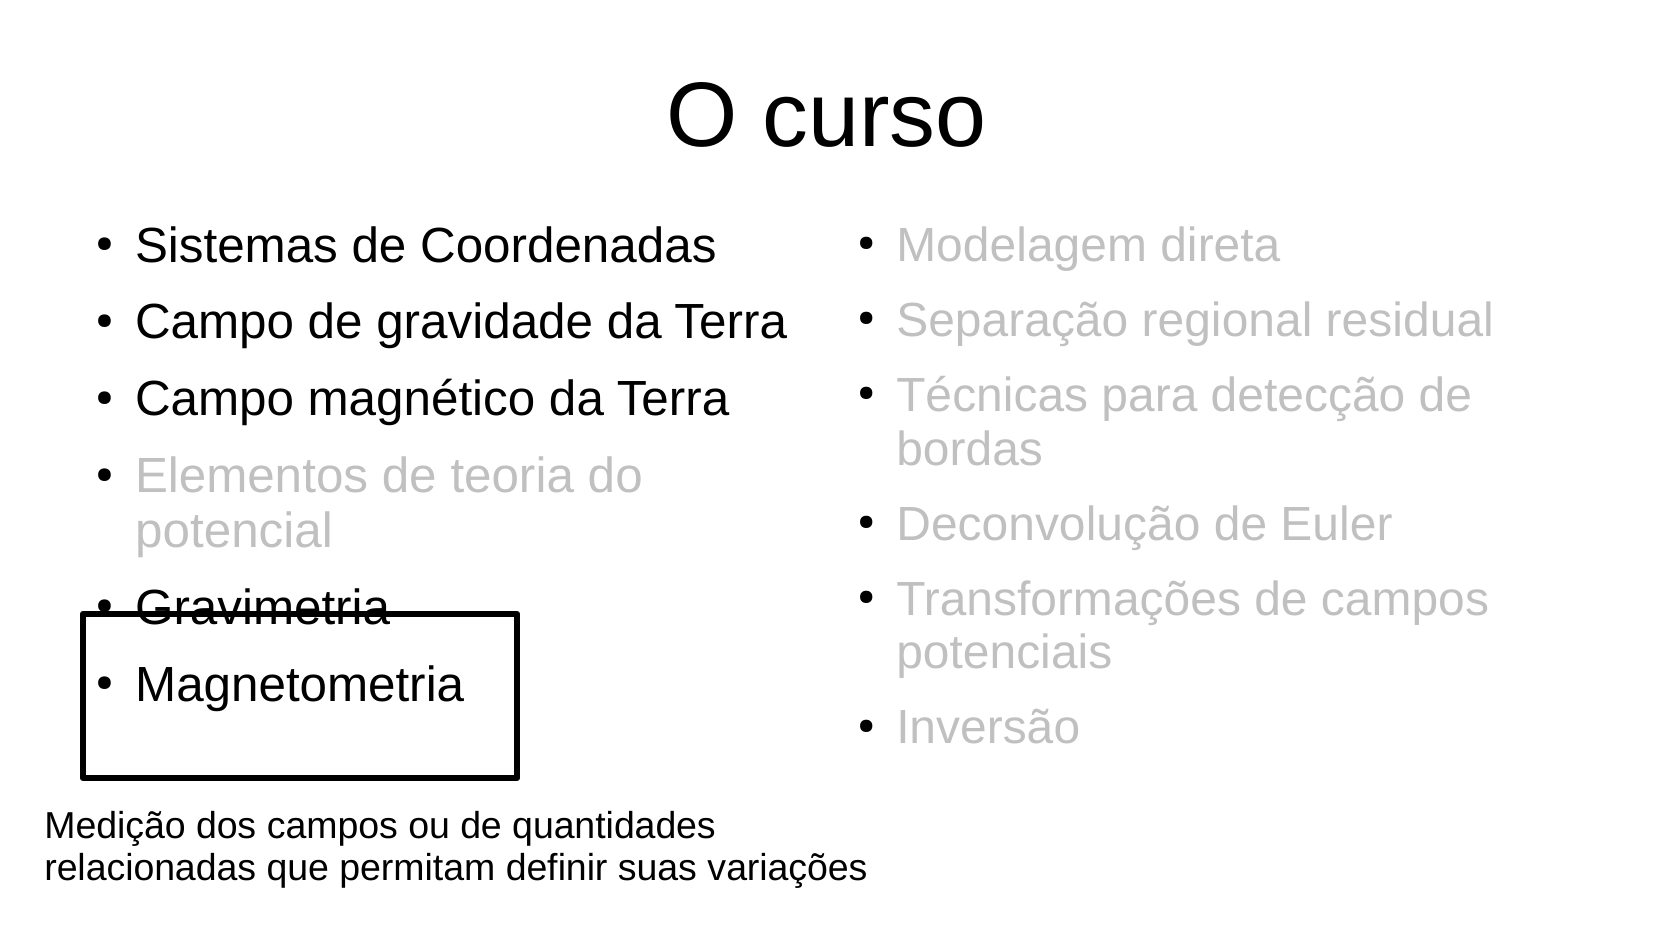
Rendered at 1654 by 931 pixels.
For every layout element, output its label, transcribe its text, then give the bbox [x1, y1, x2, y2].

text_box Medição dos campos ou de quantidades relacionadas que permitam definir suas variações [29, 797, 886, 916]
list Sistemas de Coordenadas Campo de gravidade da Terra Campo magnético da Terra Elementos de teoria do potencial Gravimetria Magnetometria [82, 217, 809, 758]
title O curso [82, 37, 1571, 193]
list Modelagem direta Separação regional residual Técnicas para detecção de bordas Deconvolução de Euler Transformações de campos potenciais Inversão [845, 217, 1572, 758]
list Sistemas de Coordenadas Campo de gravidade da Terra Campo magnético da Terra Elementos de teoria do potencial Gravimetria Magnetometria [86, 617, 514, 758]
